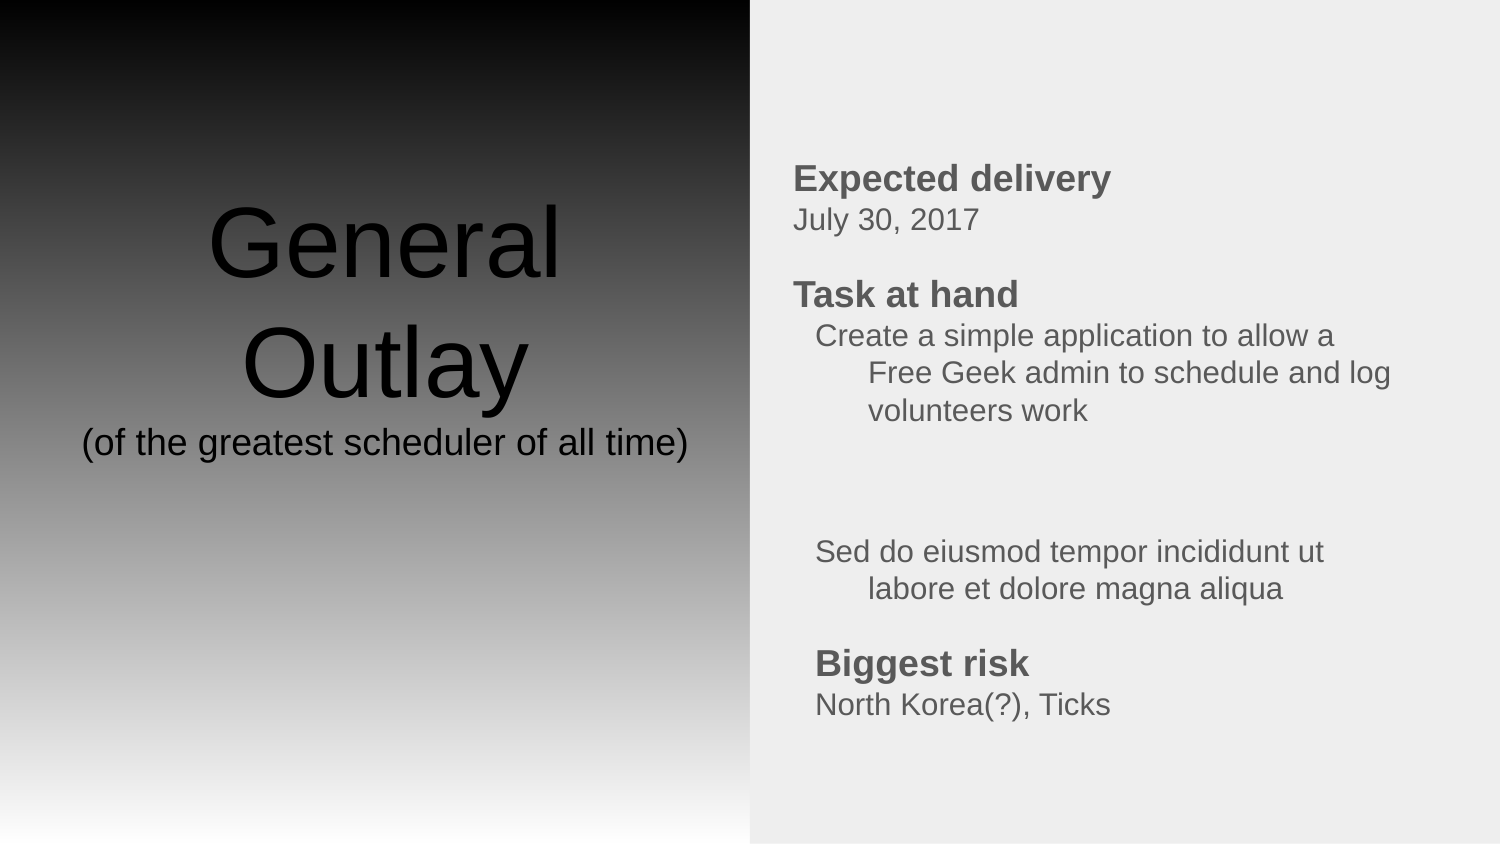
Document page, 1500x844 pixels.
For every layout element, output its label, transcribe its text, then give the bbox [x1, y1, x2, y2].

title General Outlay (of the greatest scheduler of all time) [41, 189, 730, 451]
list Expected delivery July 30, 2017 Task at hand Create a simple application to allow a Free Geek admin to schedule and log volunteers work Sed do eiusmod tempor incididunt ut labore et dolore magna aliqua Biggest risk North Korea(?), Ticks [778, 134, 1408, 741]
